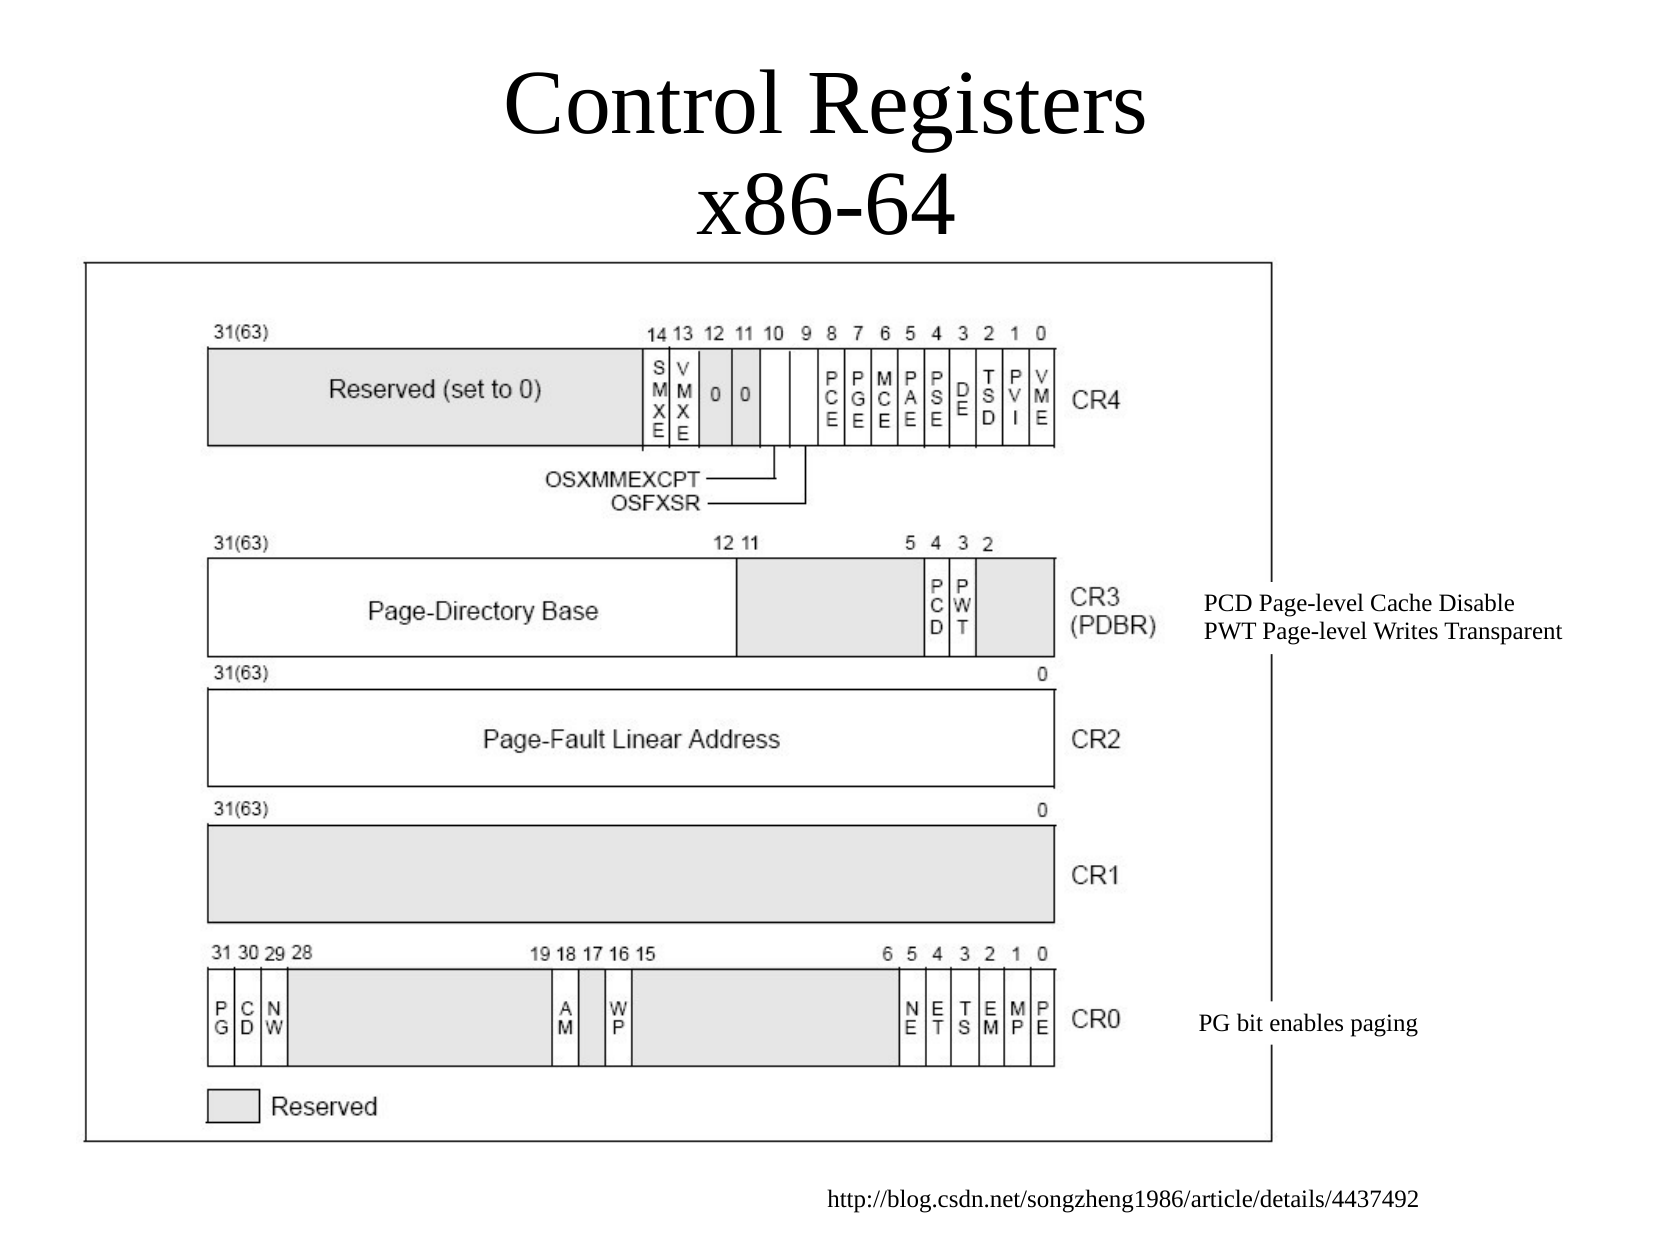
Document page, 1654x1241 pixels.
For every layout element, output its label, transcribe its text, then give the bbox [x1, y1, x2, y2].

text_box http://blog.csdn.net/songzheng1986/article/details/4437492 [812, 1177, 1503, 1221]
text_box PCD Page-level Cache Disable PWT Page-level Writes Transparent [1189, 582, 1620, 655]
title Control Registers x86-64 [82, 49, 1571, 257]
picture [76, 256, 1279, 1148]
text_box PG bit enables paging [1183, 1001, 1461, 1045]
